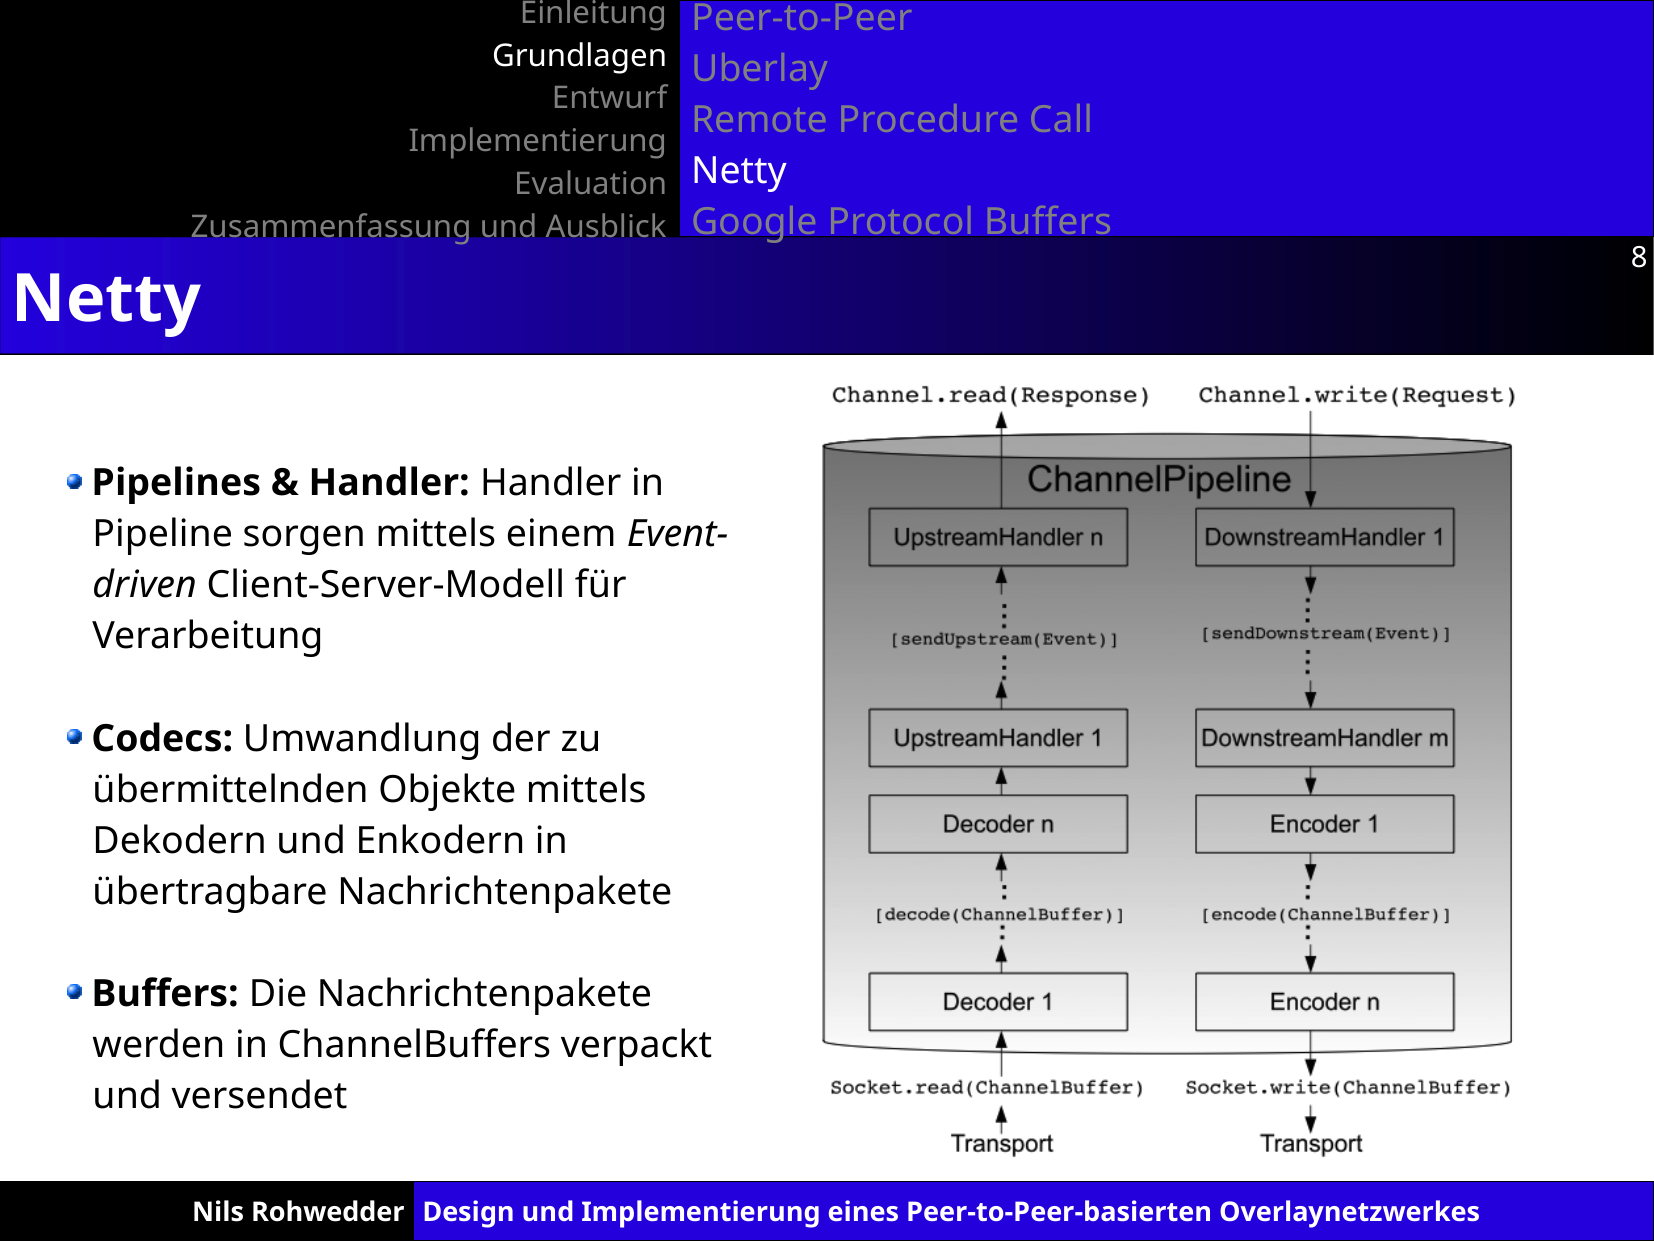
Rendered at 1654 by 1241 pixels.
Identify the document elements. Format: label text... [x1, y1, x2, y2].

picture [816, 377, 1533, 1165]
picture [1388, 237, 1654, 355]
picture [0, 237, 11, 355]
text_box Pipelines & Handler: Handler in Pipeline sorgen mittels einem Event-driven Client-Server-Modell für Verarbeitung Codecs: Umwandlung der zu übermittelnden Objekte mittels Dekodern und Enkodern in übertragbare Nachrichtenpakete Buffers: Die Nachrichtenpakete werden in ChannelBuffers verpackt und versendet [53, 448, 762, 1055]
title Netty [11, 236, 1388, 355]
